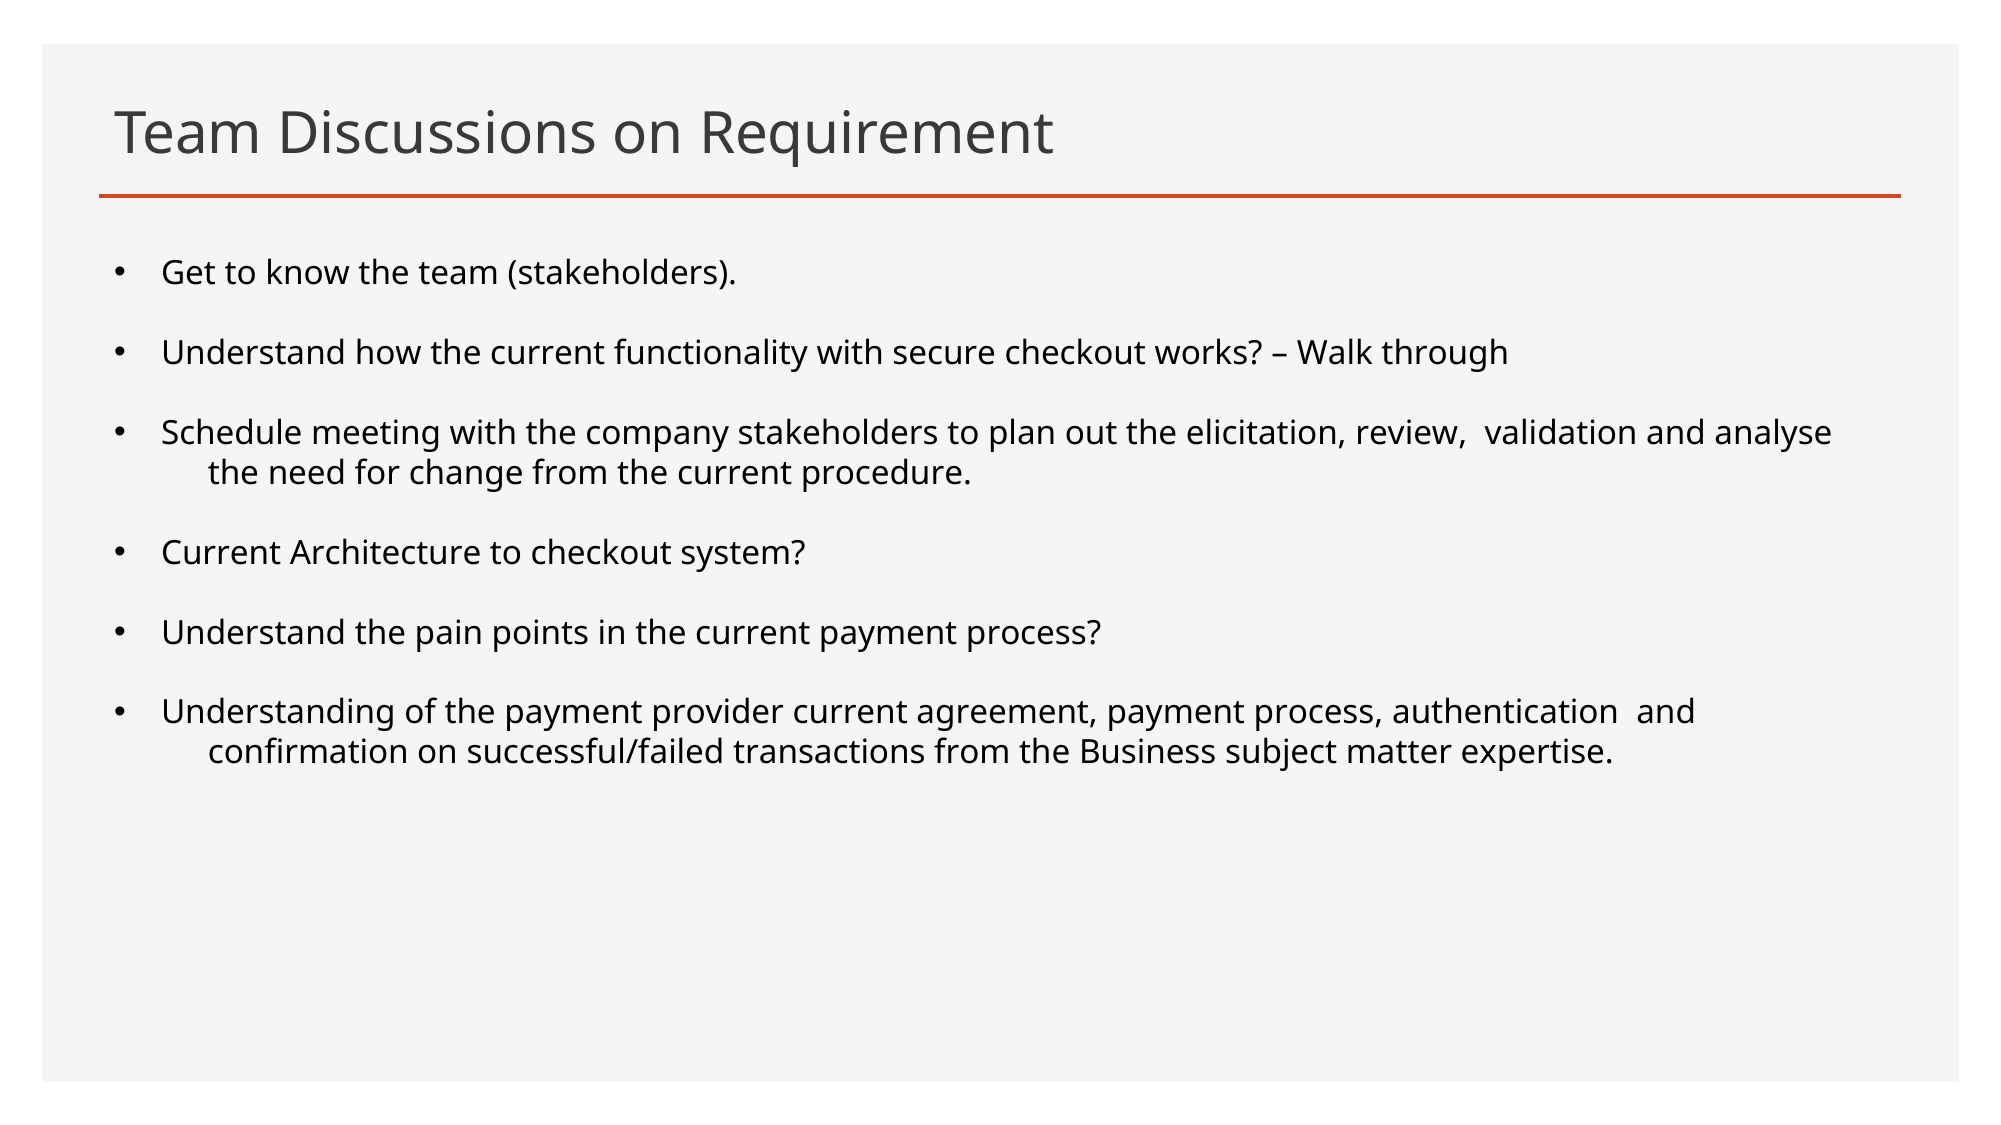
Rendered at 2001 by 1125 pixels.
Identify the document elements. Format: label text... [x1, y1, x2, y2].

text_box Get to know the team (stakeholders). Understand how the current functionality with secure checkout works? – Walk through Schedule meeting with the company stakeholders to plan out the elicitation, review, validation and analyse the need for change from the current procedure. Current Architecture to checkout system? Understand the pain points in the current payment process? Understanding of the payment provider current agreement, payment process, authentication and confirmation on successful/failed transactions from the Business subject matter expertise. [99, 244, 1901, 778]
title Team Discussions on Requirement [99, 73, 1901, 197]
